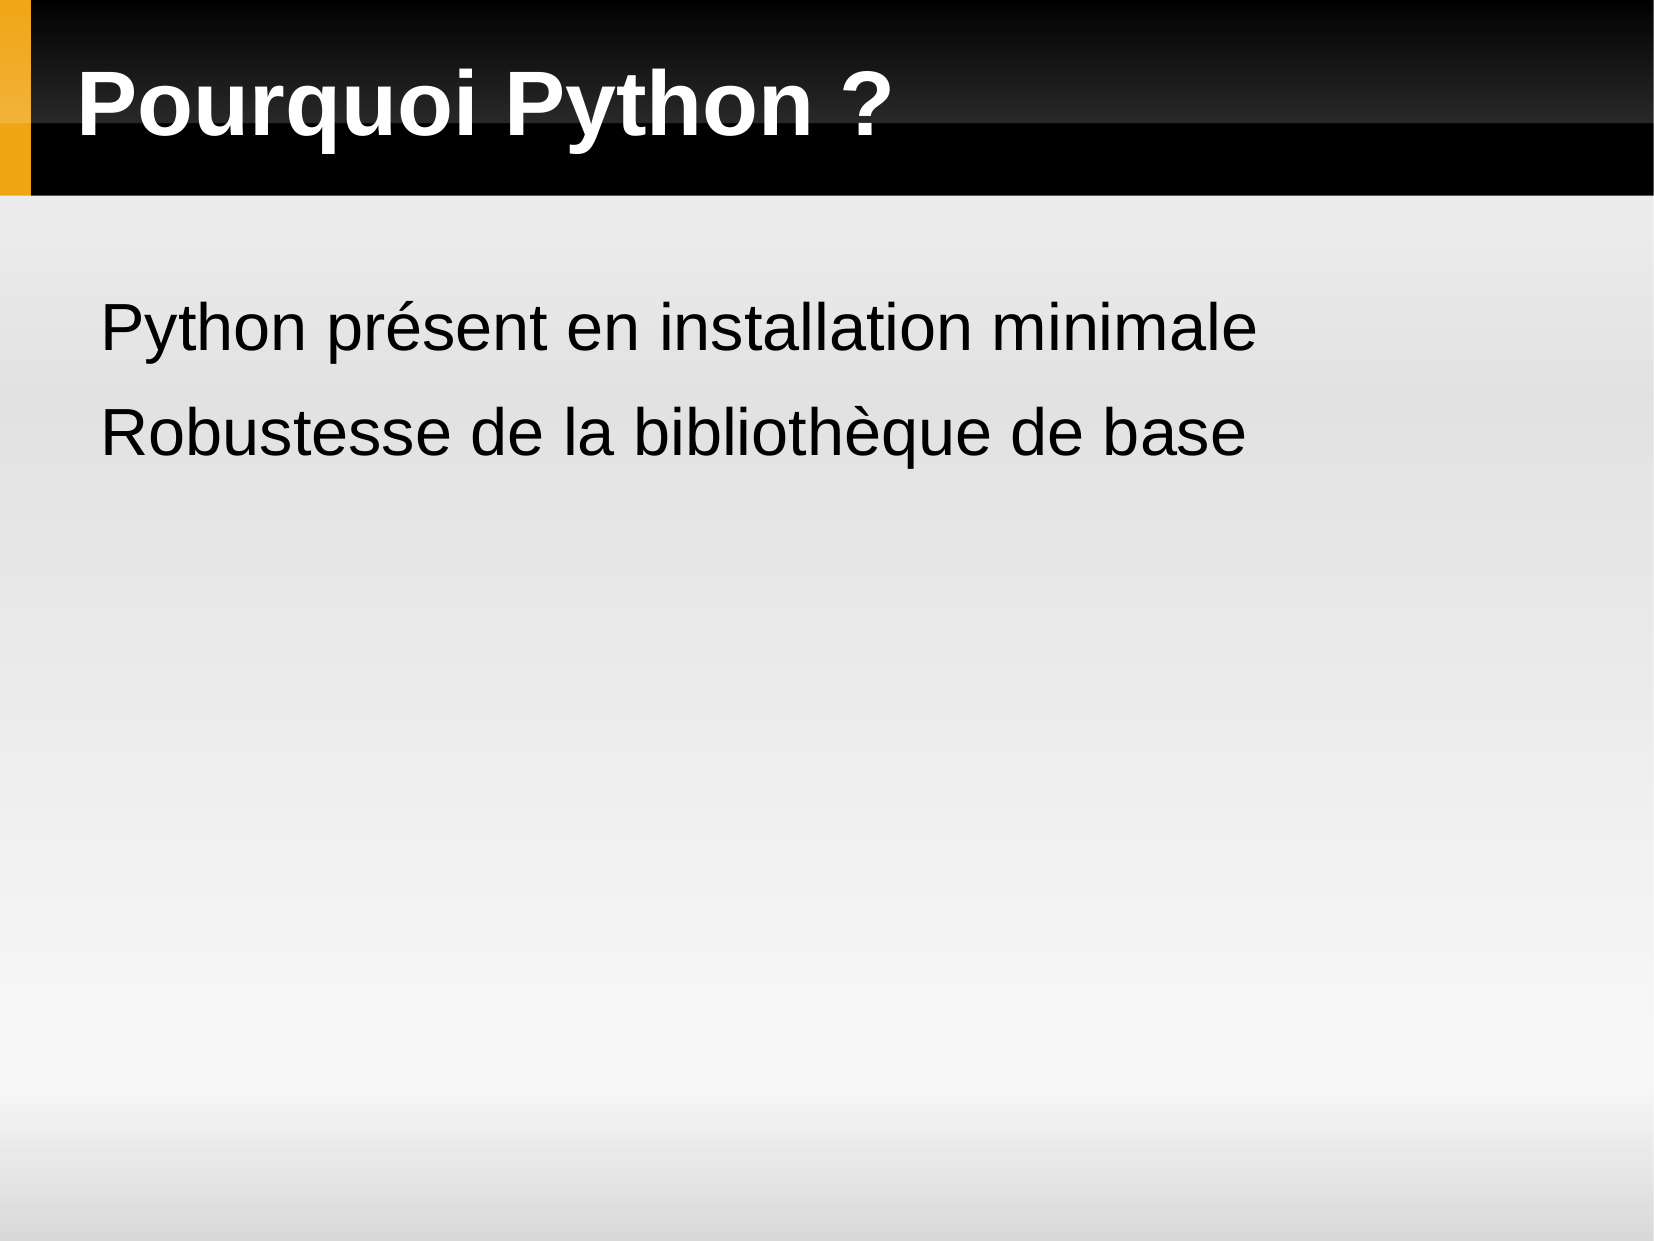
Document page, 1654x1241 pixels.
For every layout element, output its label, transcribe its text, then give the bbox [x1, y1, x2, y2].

title Pourquoi Python ? [76, 7, 1565, 200]
list Python présent en installation minimale Robustesse de la bibliothèque de base [82, 290, 1571, 1094]
picture [0, 0, 1654, 1241]
